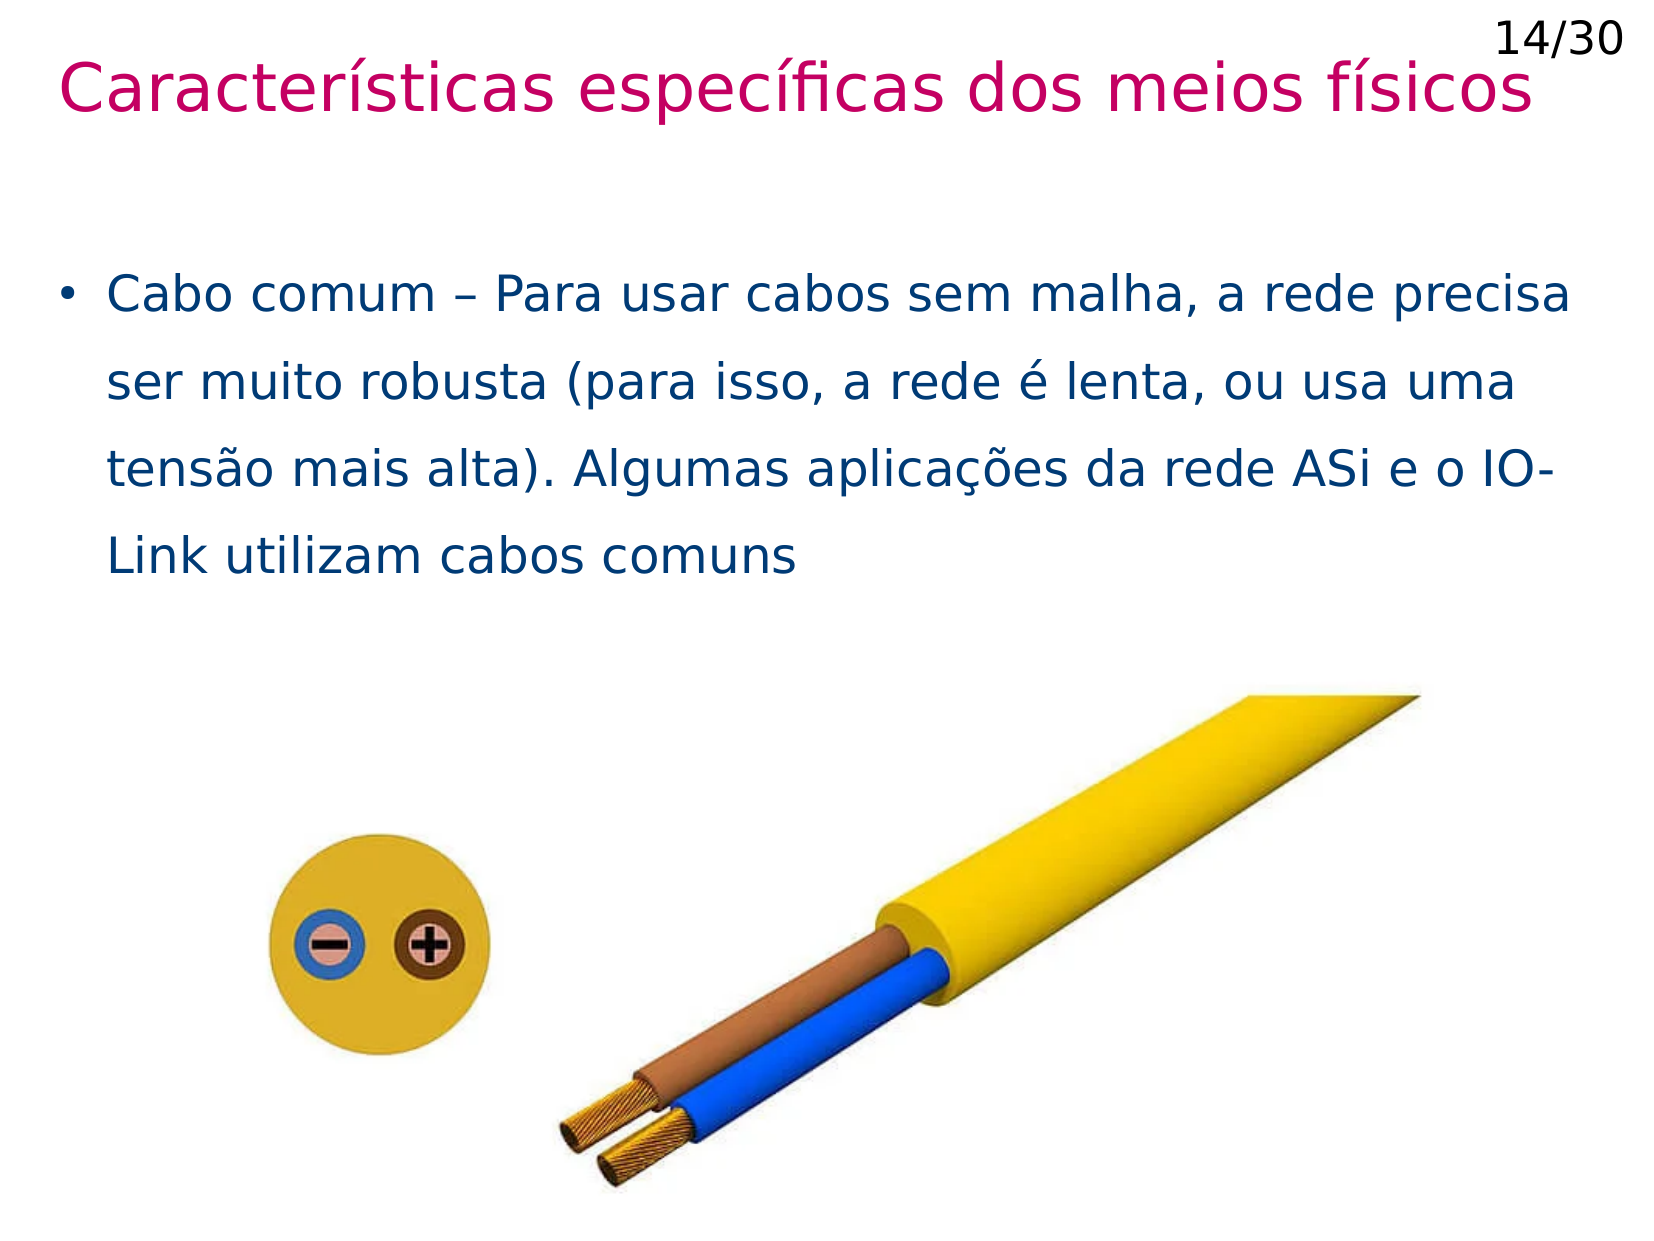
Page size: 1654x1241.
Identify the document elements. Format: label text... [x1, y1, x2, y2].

picture [255, 675, 1436, 1200]
title Características específicas dos meios físicos [59, 29, 1625, 148]
list Cabo comum – Para usar cabos sem malha, a rede precisa ser muito robusta (para isso, a rede é lenta, ou usa uma tensão mais alta). Algumas aplicações da rede ASi e o IO-Link utilizam cabos comuns [59, 236, 1625, 1211]
